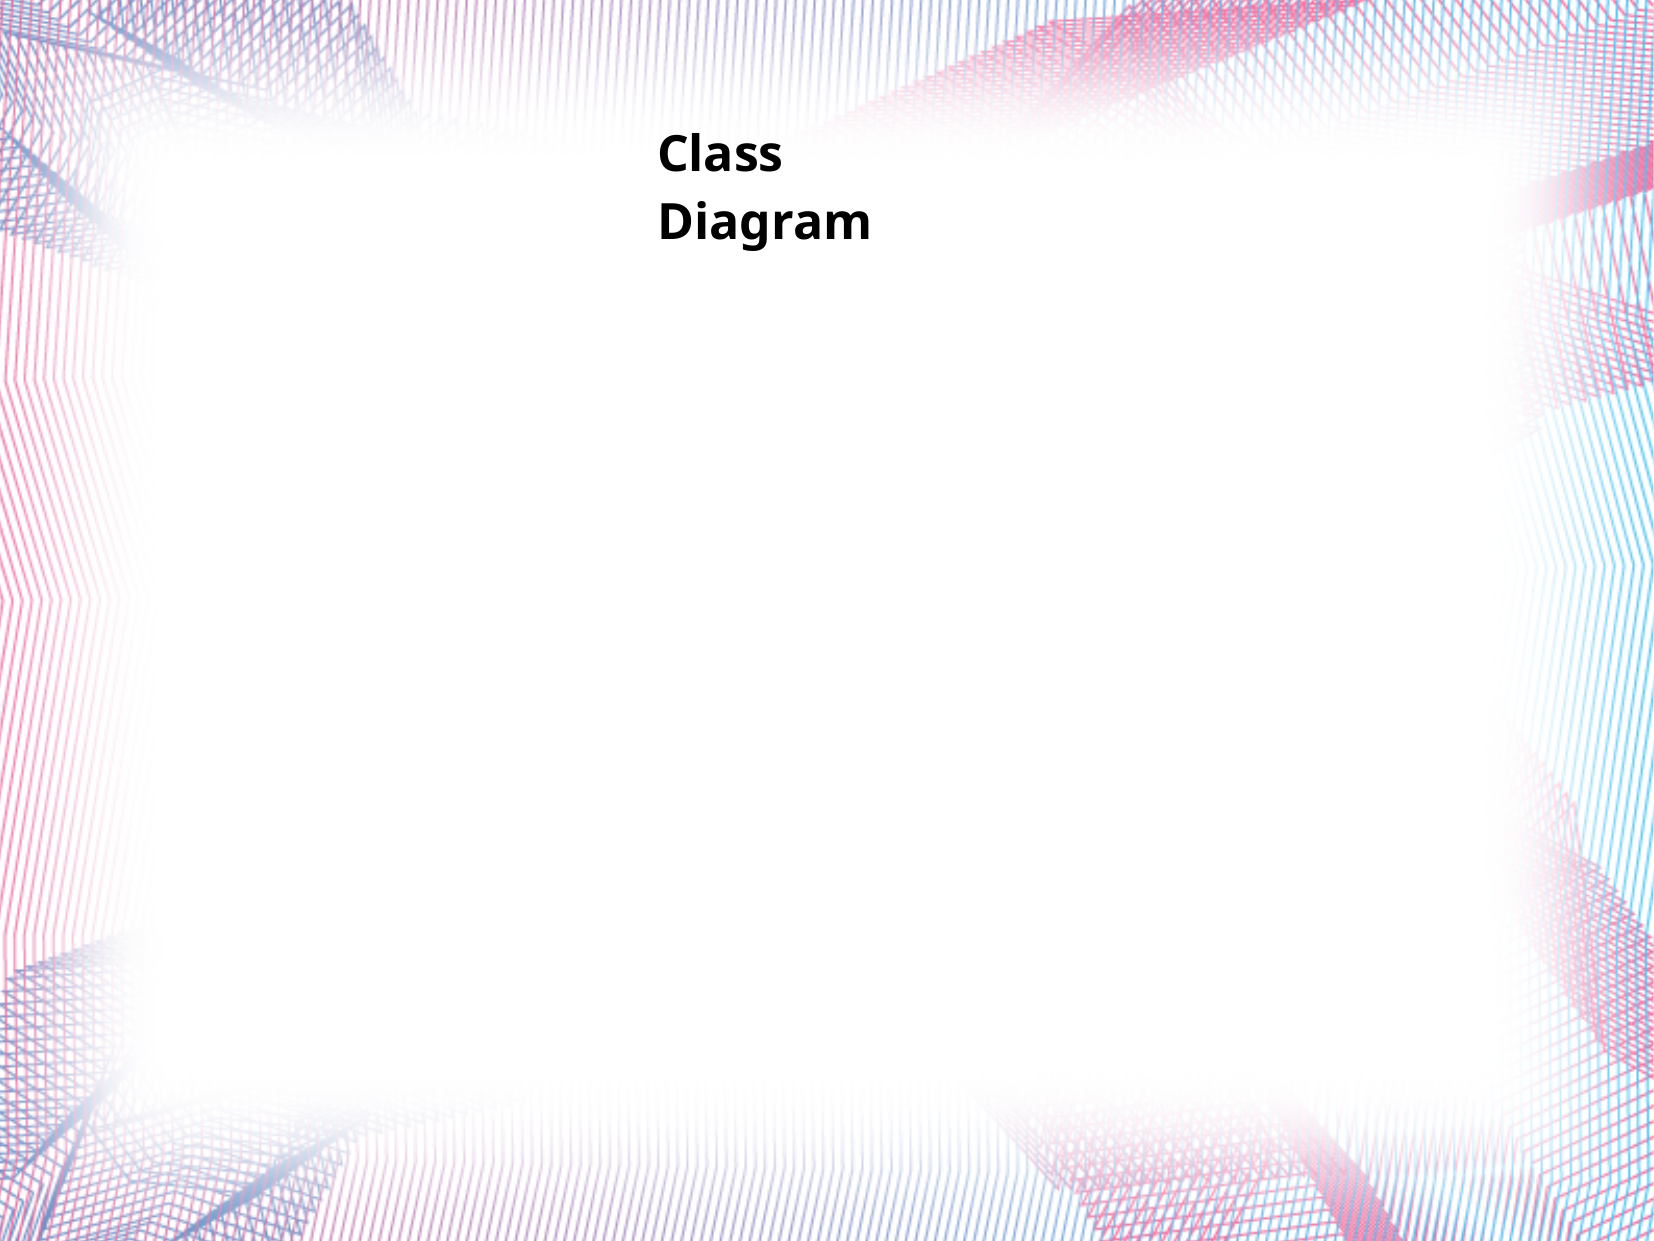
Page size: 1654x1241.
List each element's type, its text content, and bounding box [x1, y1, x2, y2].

text_box Class Diagram [642, 148, 1012, 224]
picture [0, 0, 1654, 1241]
